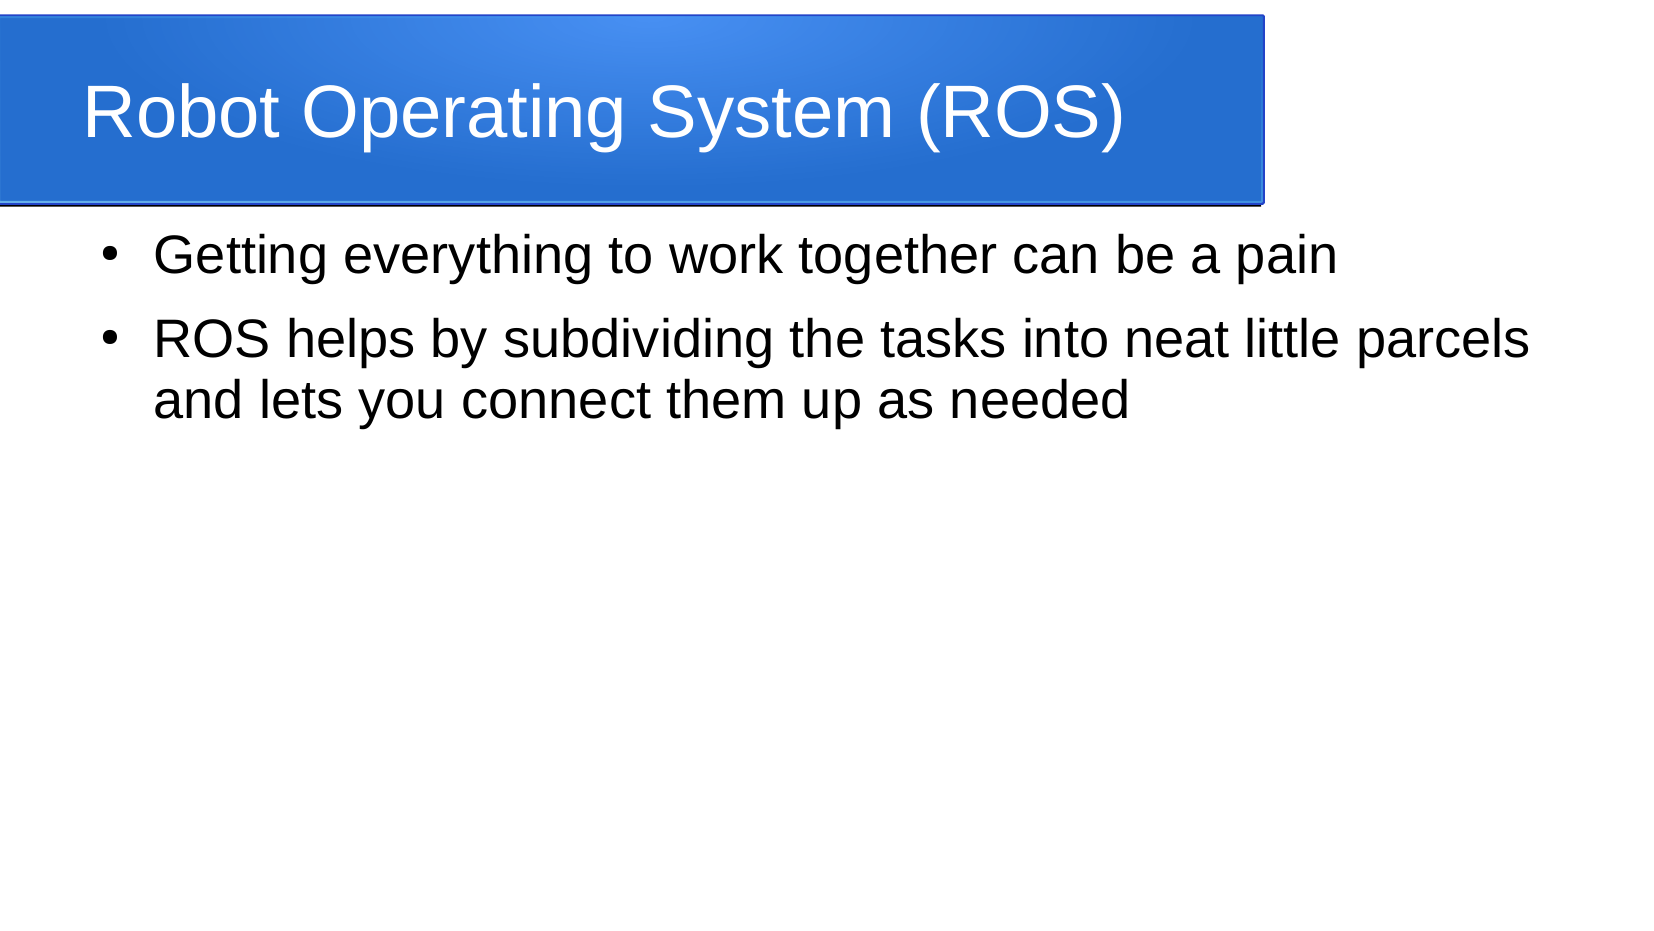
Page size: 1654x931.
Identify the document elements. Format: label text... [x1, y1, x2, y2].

list Getting everything to work together can be a pain ROS helps by subdividing the tasks into neat little parcels and lets you connect them up as needed [82, 224, 1571, 764]
title Robot Operating System (ROS) [82, 35, 1235, 189]
